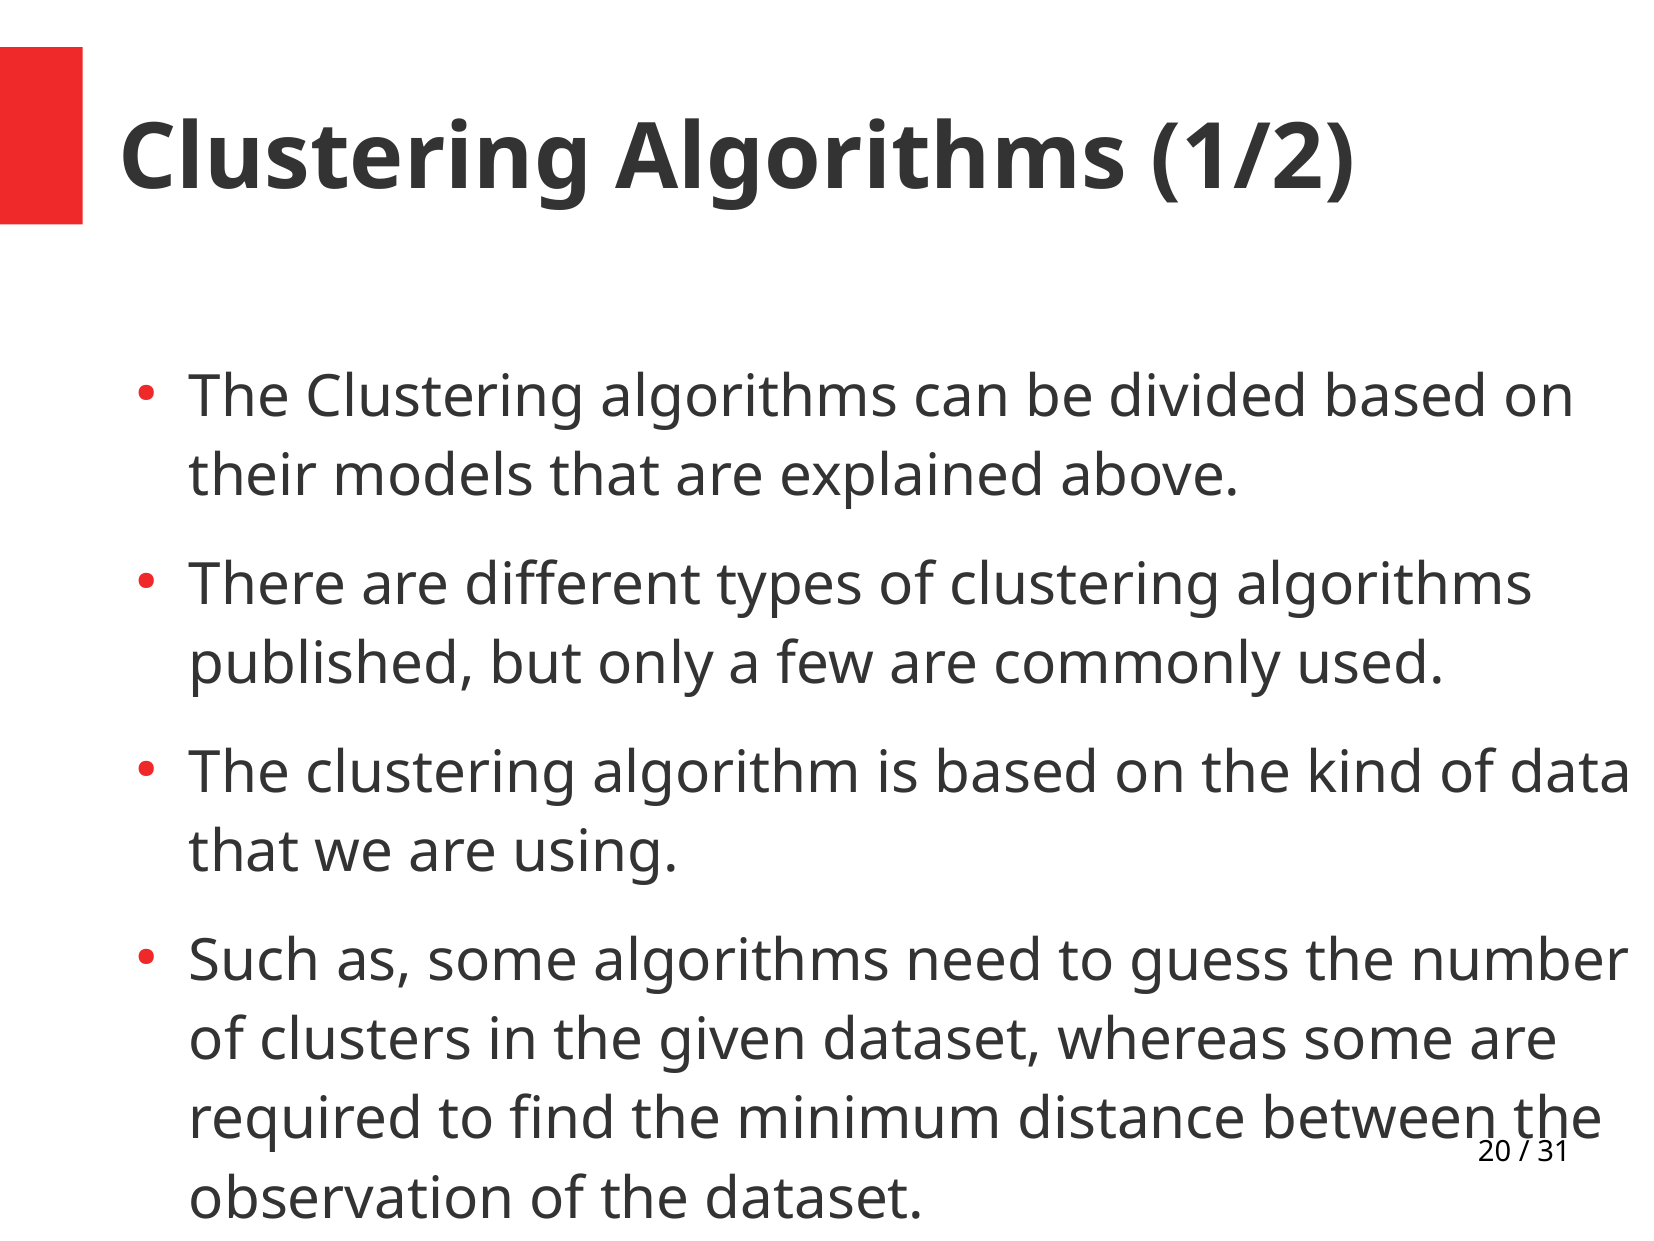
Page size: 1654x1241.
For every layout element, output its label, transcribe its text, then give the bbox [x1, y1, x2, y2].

list The Clustering algorithms can be divided based on their models that are explained above. There are different types of clustering algorithms published, but only a few are commonly used. The clustering algorithm is based on the kind of data that we are using. Such as, some algorithms need to guess the number of clusters in the given dataset, whereas some are required to find the minimum distance between the observation of the dataset. [118, 354, 1642, 1074]
title Clustering Algorithms (1/2) [118, 49, 1571, 257]
